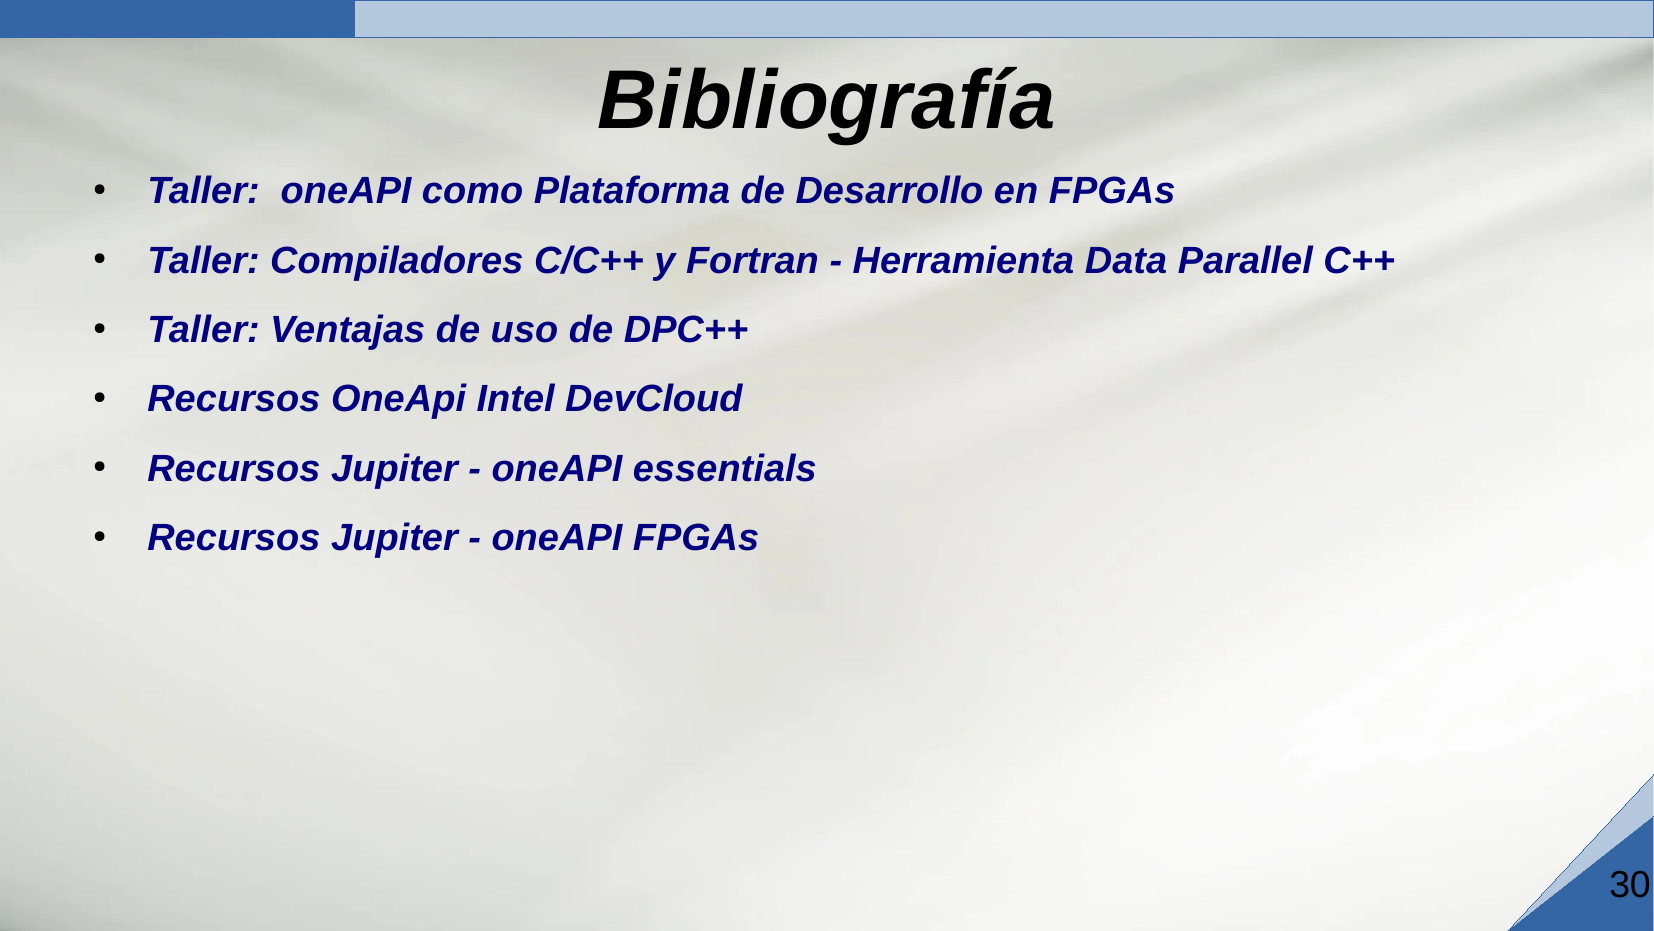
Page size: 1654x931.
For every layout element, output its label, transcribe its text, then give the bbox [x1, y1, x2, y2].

list Taller: oneAPI como Plataforma de Desarrollo en FPGAs Taller: Compiladores C/C++ y Fortran - Herramienta Data Parallel C++ Taller: Ventajas de uso de DPC++ Recursos OneApi Intel DevCloud Recursos Jupiter - oneAPI essentials Recursos Jupiter - oneAPI FPGAs [82, 178, 1565, 562]
picture [0, 38, 1654, 931]
text_box [1507, 773, 1654, 931]
title Bibliografía [82, 21, 1571, 178]
text_box [0, 0, 1654, 38]
text_box <número> [1594, 856, 1654, 927]
